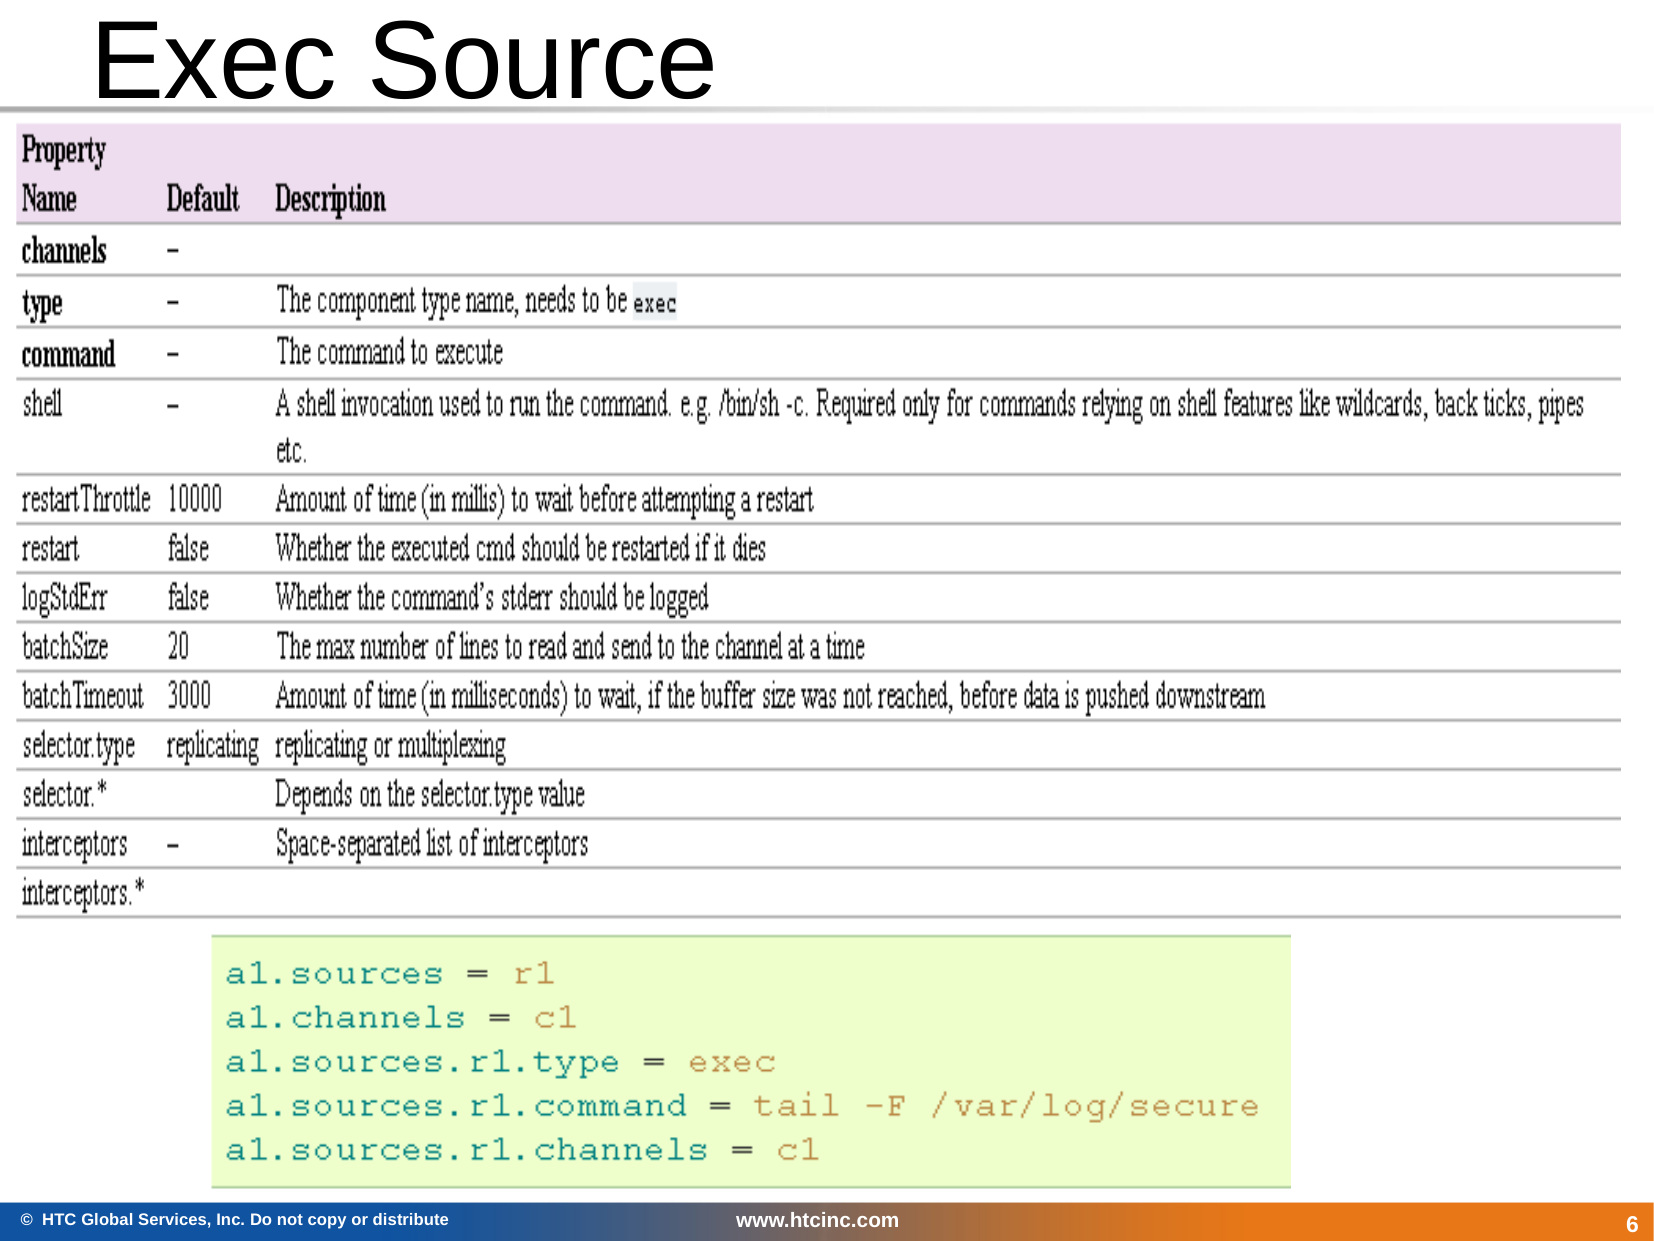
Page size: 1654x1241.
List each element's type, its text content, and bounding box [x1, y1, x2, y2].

picture [0, 0, 1654, 1241]
title Exec Source [90, 0, 1579, 119]
